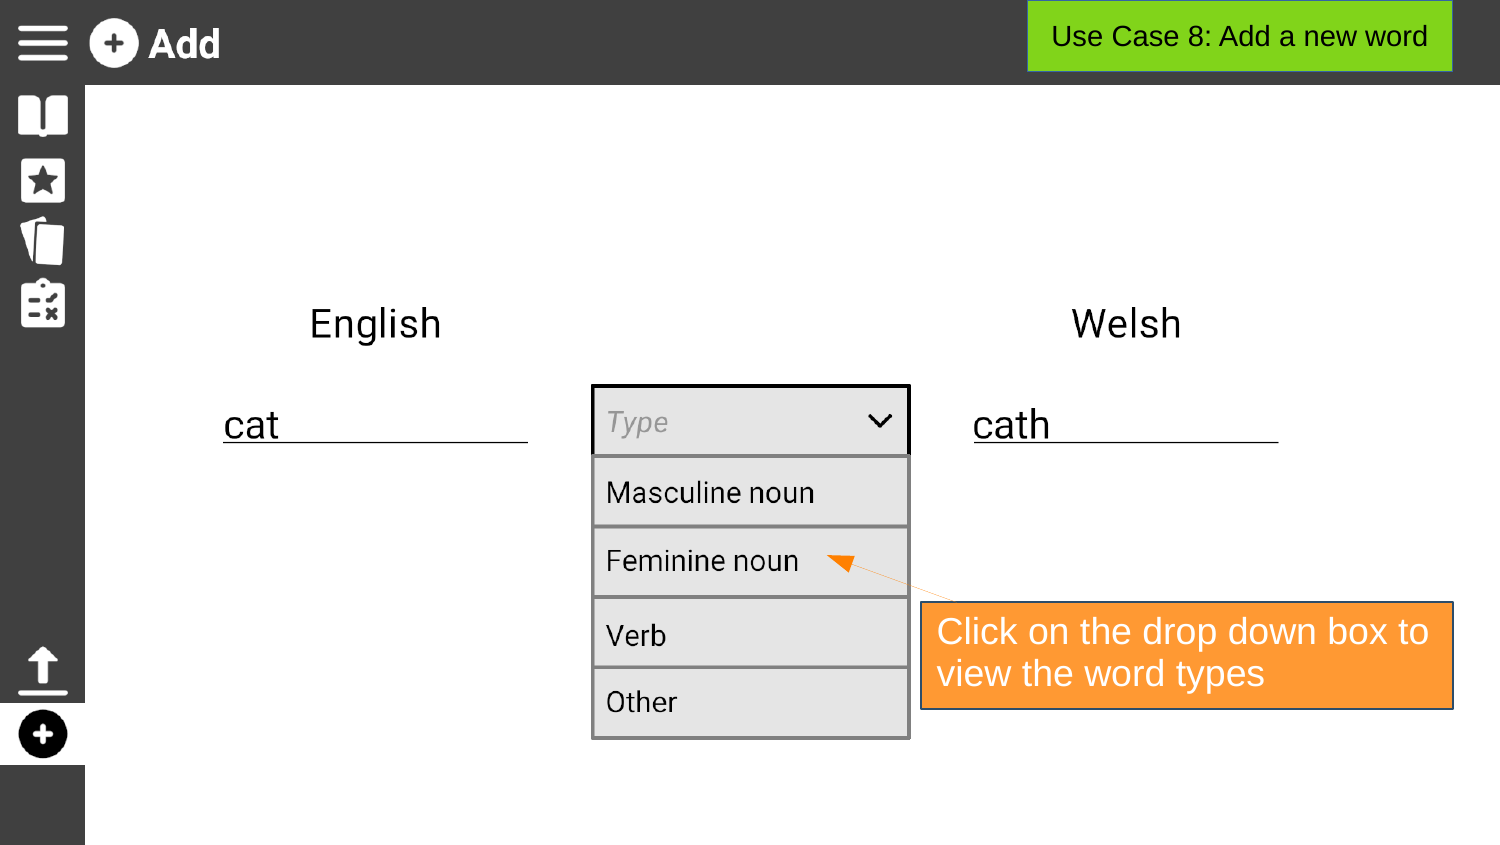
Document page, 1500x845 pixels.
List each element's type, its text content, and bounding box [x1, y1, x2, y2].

text_box Use Case 8: Add a new word [1027, 0, 1453, 72]
picture [0, 0, 1500, 845]
text_box Click on the drop down box to view the word types [920, 602, 1453, 709]
